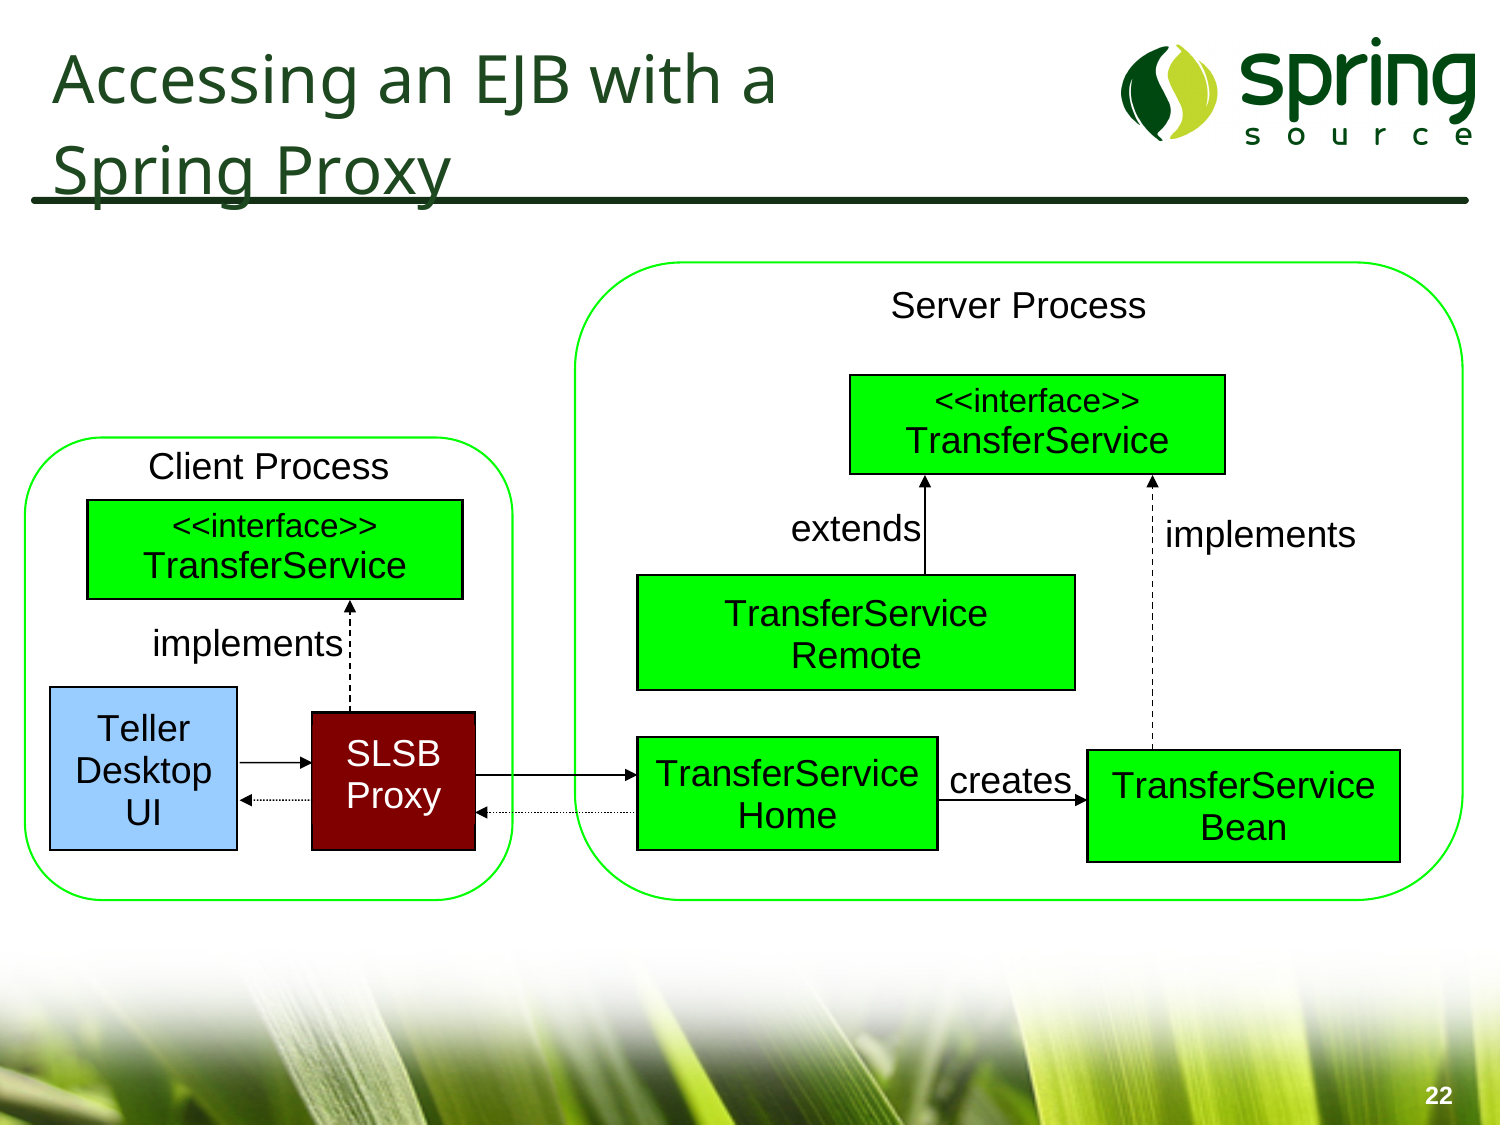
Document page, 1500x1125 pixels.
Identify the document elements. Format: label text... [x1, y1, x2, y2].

text_box [312, 825, 475, 850]
text_box Server Process [774, 277, 1263, 335]
text_box Teller Desktop UI [49, 699, 238, 842]
text_box implements [137, 614, 363, 673]
text_box <<interface>> TransferService [849, 374, 1225, 470]
text_box Client Process [24, 437, 513, 495]
text_box extends [776, 500, 938, 558]
text_box [637, 737, 938, 744]
text_box [49, 687, 238, 699]
text_box creates [934, 752, 1088, 810]
text_box [1087, 749, 1401, 757]
text_box implements [1150, 506, 1372, 564]
text_box SLSB Proxy [312, 724, 475, 825]
text_box [637, 684, 1075, 690]
text_box [849, 470, 1225, 474]
text_box [312, 712, 475, 724]
title Accessing an EJB with a Spring Proxy [37, 24, 1350, 213]
text_box <<interface>> TransferService [87, 499, 463, 595]
text_box [49, 842, 238, 850]
text_box [637, 575, 1075, 584]
text_box TransferService Remote [637, 584, 1075, 684]
text_box [87, 595, 463, 599]
text_box TransferService Home [637, 744, 938, 845]
picture [0, 944, 1500, 1125]
text_box TransferService Bean [1087, 757, 1401, 857]
text_box [637, 845, 938, 850]
text_box [1087, 857, 1401, 863]
picture [1350, 37, 1475, 145]
